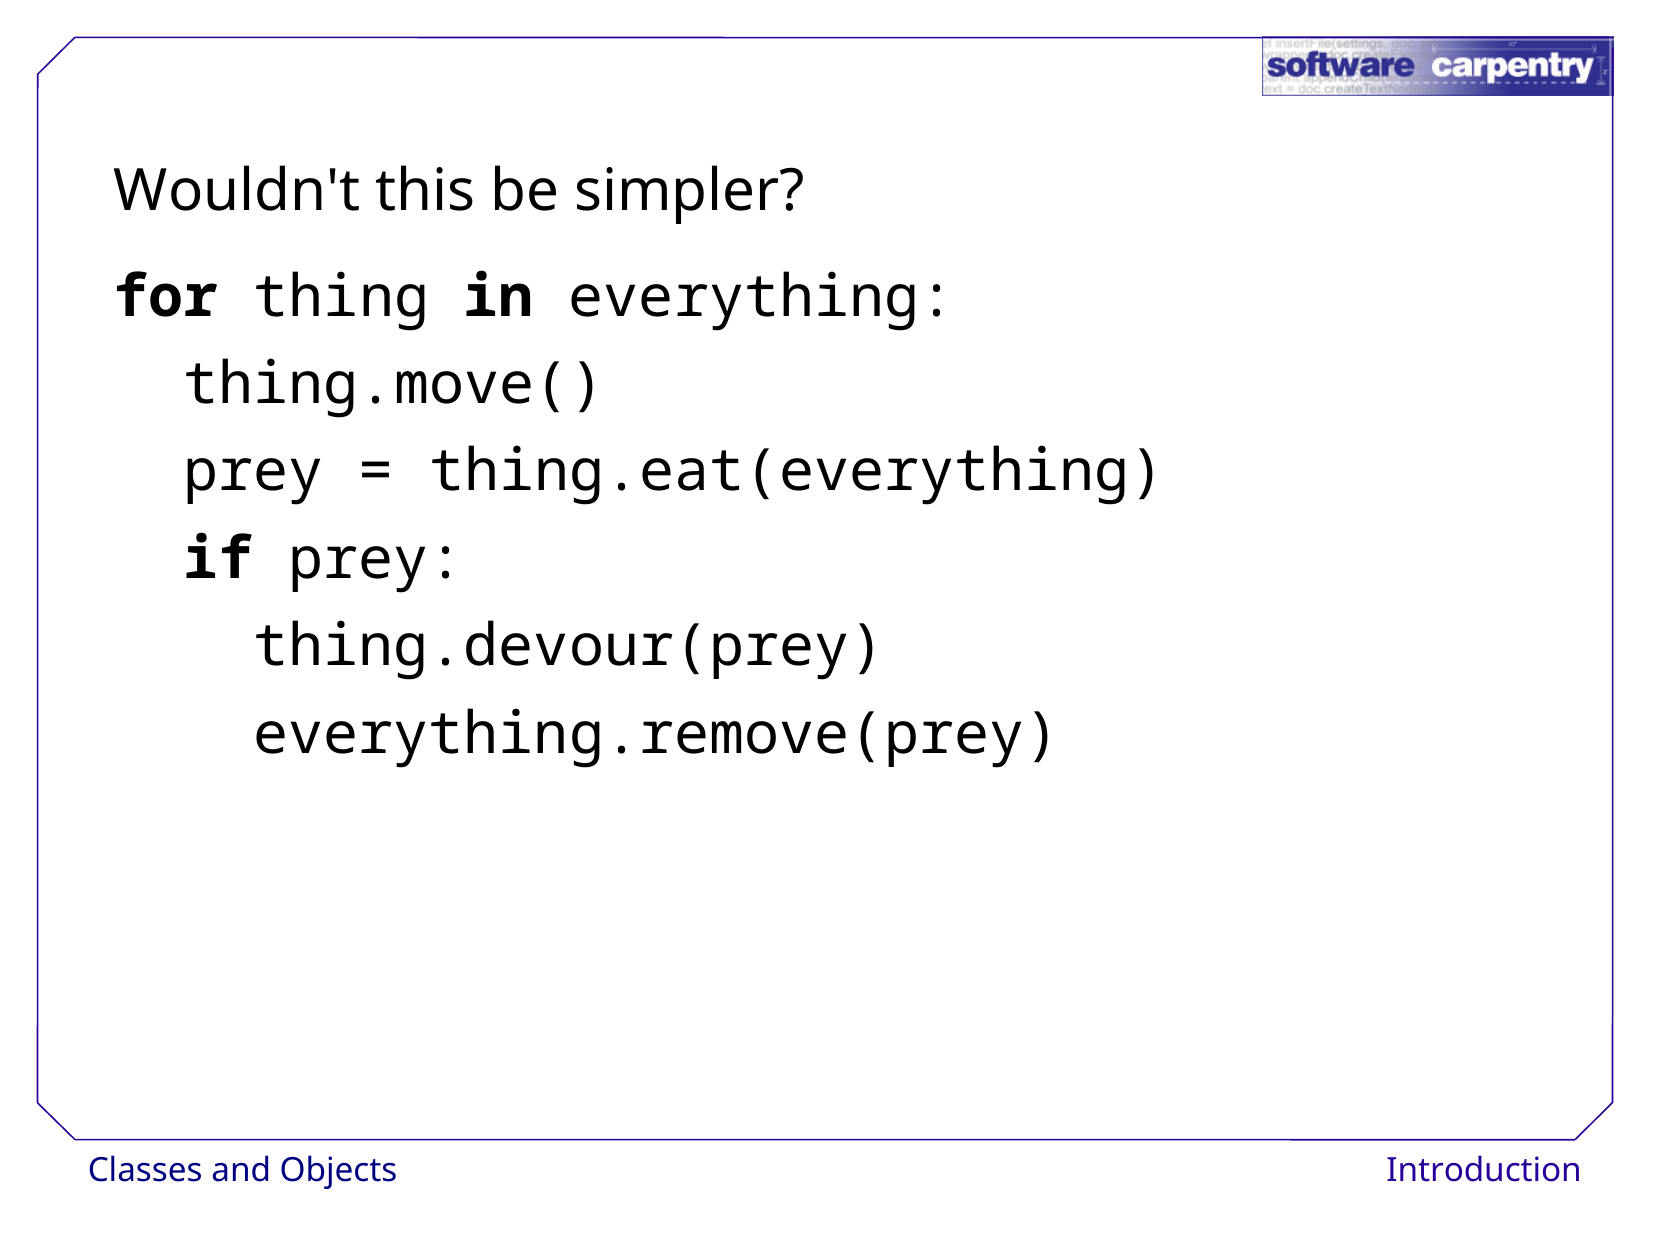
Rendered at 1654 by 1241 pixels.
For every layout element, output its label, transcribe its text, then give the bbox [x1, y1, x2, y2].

text_box for thing in everything: thing.move() prey = thing.eat(everything) if prey: thing.devour(prey) everything.remove(prey) [99, 232, 1517, 773]
text_box Wouldn't this be simpler? [99, 109, 1517, 231]
picture [1262, 36, 1614, 96]
